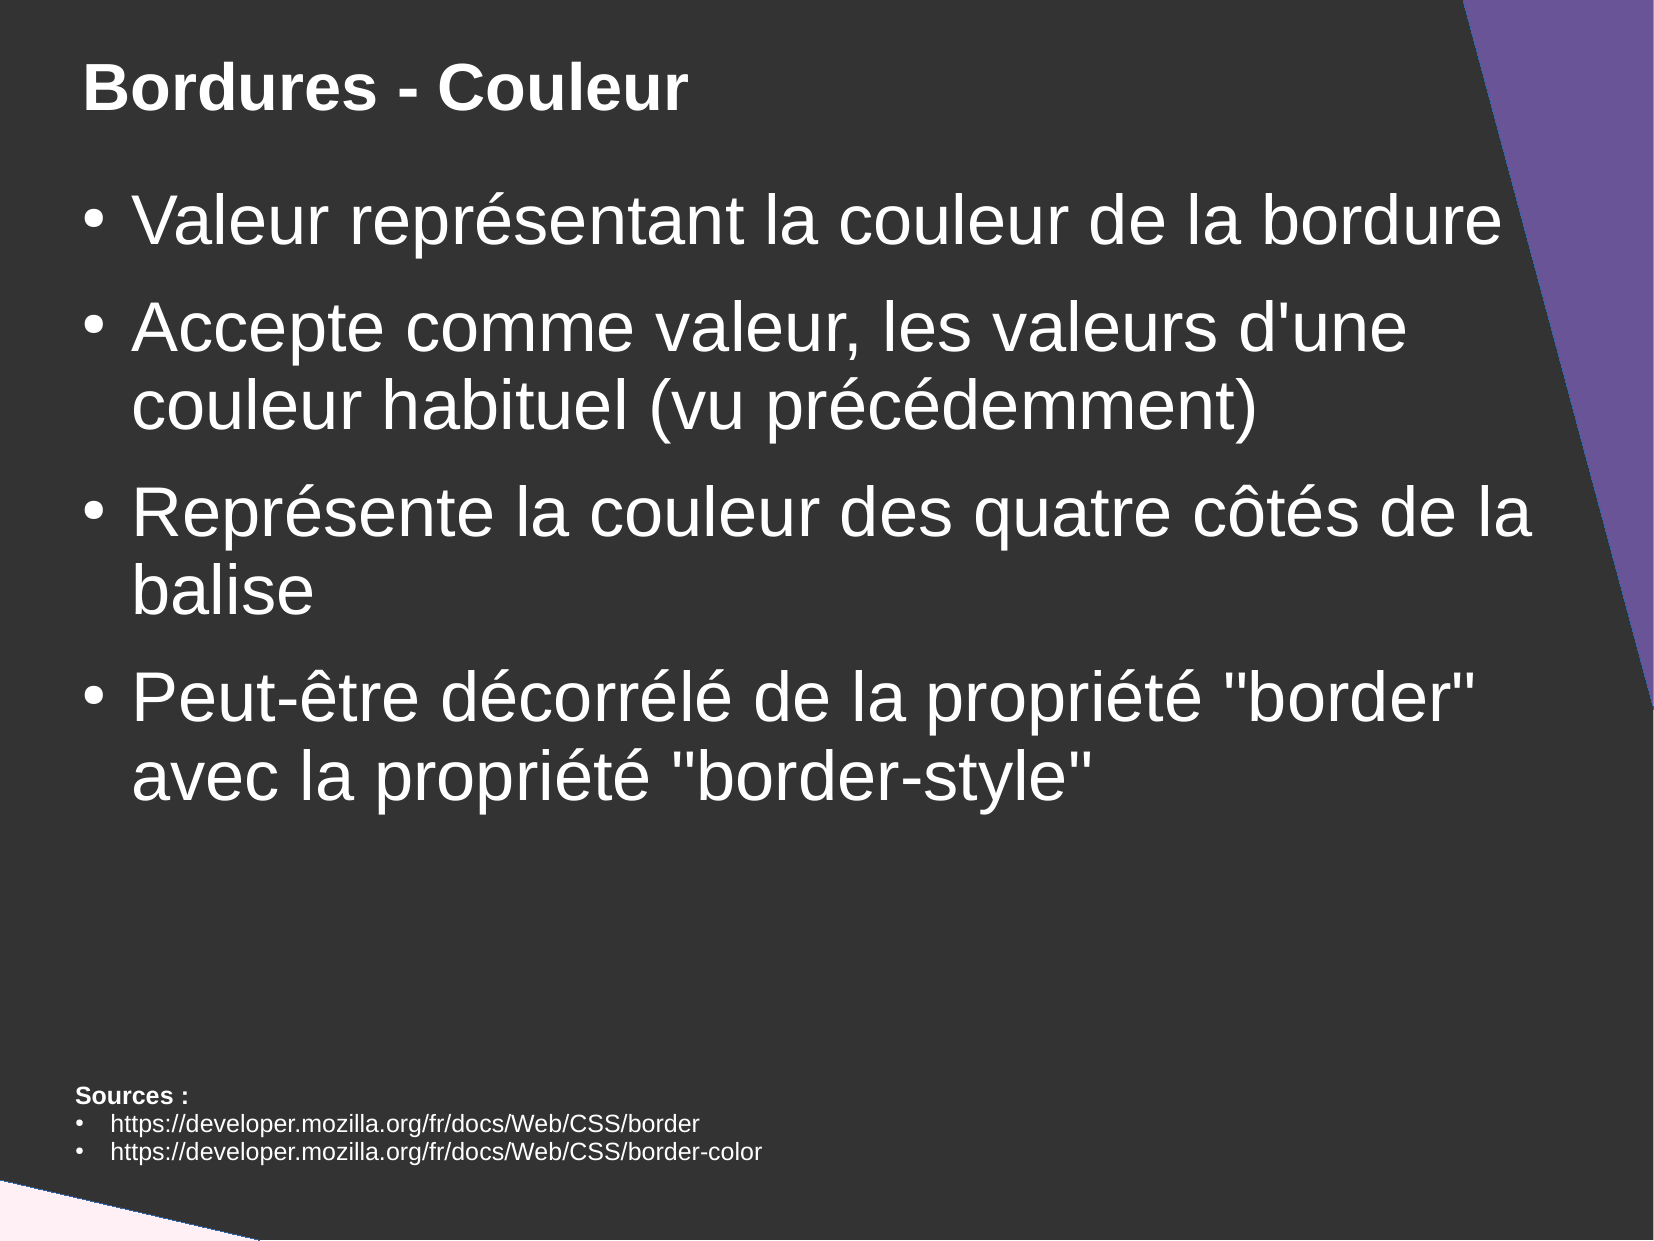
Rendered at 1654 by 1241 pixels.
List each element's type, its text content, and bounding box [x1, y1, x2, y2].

text_box [0, 1179, 264, 1241]
title Bordures - Couleur [82, 49, 1571, 130]
list Valeur représentant la couleur de la bordure Accepte comme valeur, les valeurs d'une couleur habituel (vu précédemment) Représente la couleur des quatre côtés de la balise Peut-être décorrélé de la propriété "border" avec la propriété "border-style" [64, 180, 1604, 815]
text_box [1463, 0, 1654, 710]
text_box Sources : https://developer.mozilla.org/fr/docs/Web/CSS/border https://developer.mozilla.org/fr/docs/Web/CSS/border-color [60, 1074, 1546, 1217]
